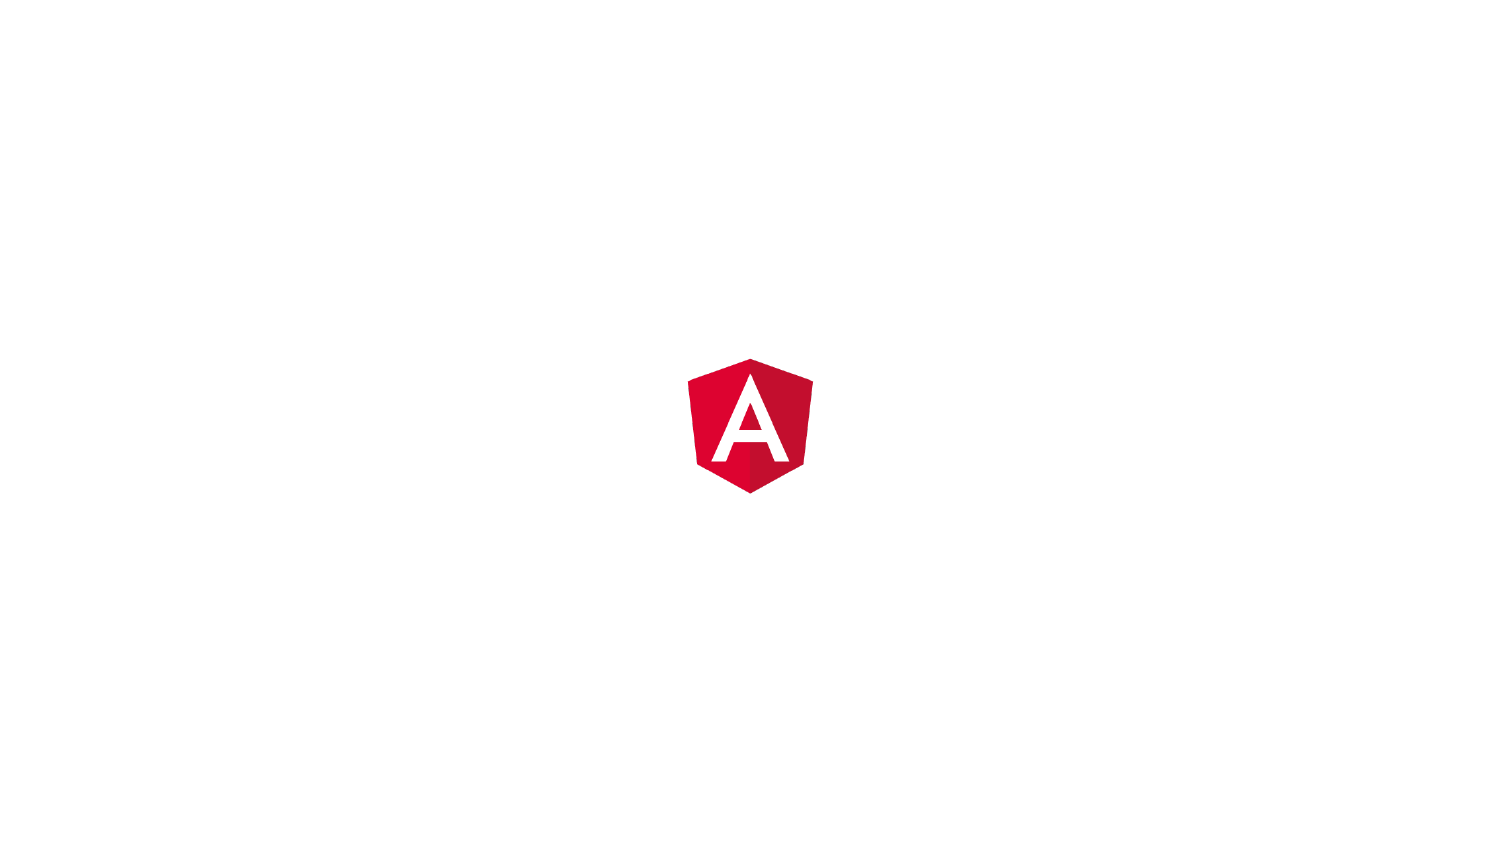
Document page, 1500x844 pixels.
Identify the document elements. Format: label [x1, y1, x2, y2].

picture [666, 338, 834, 506]
